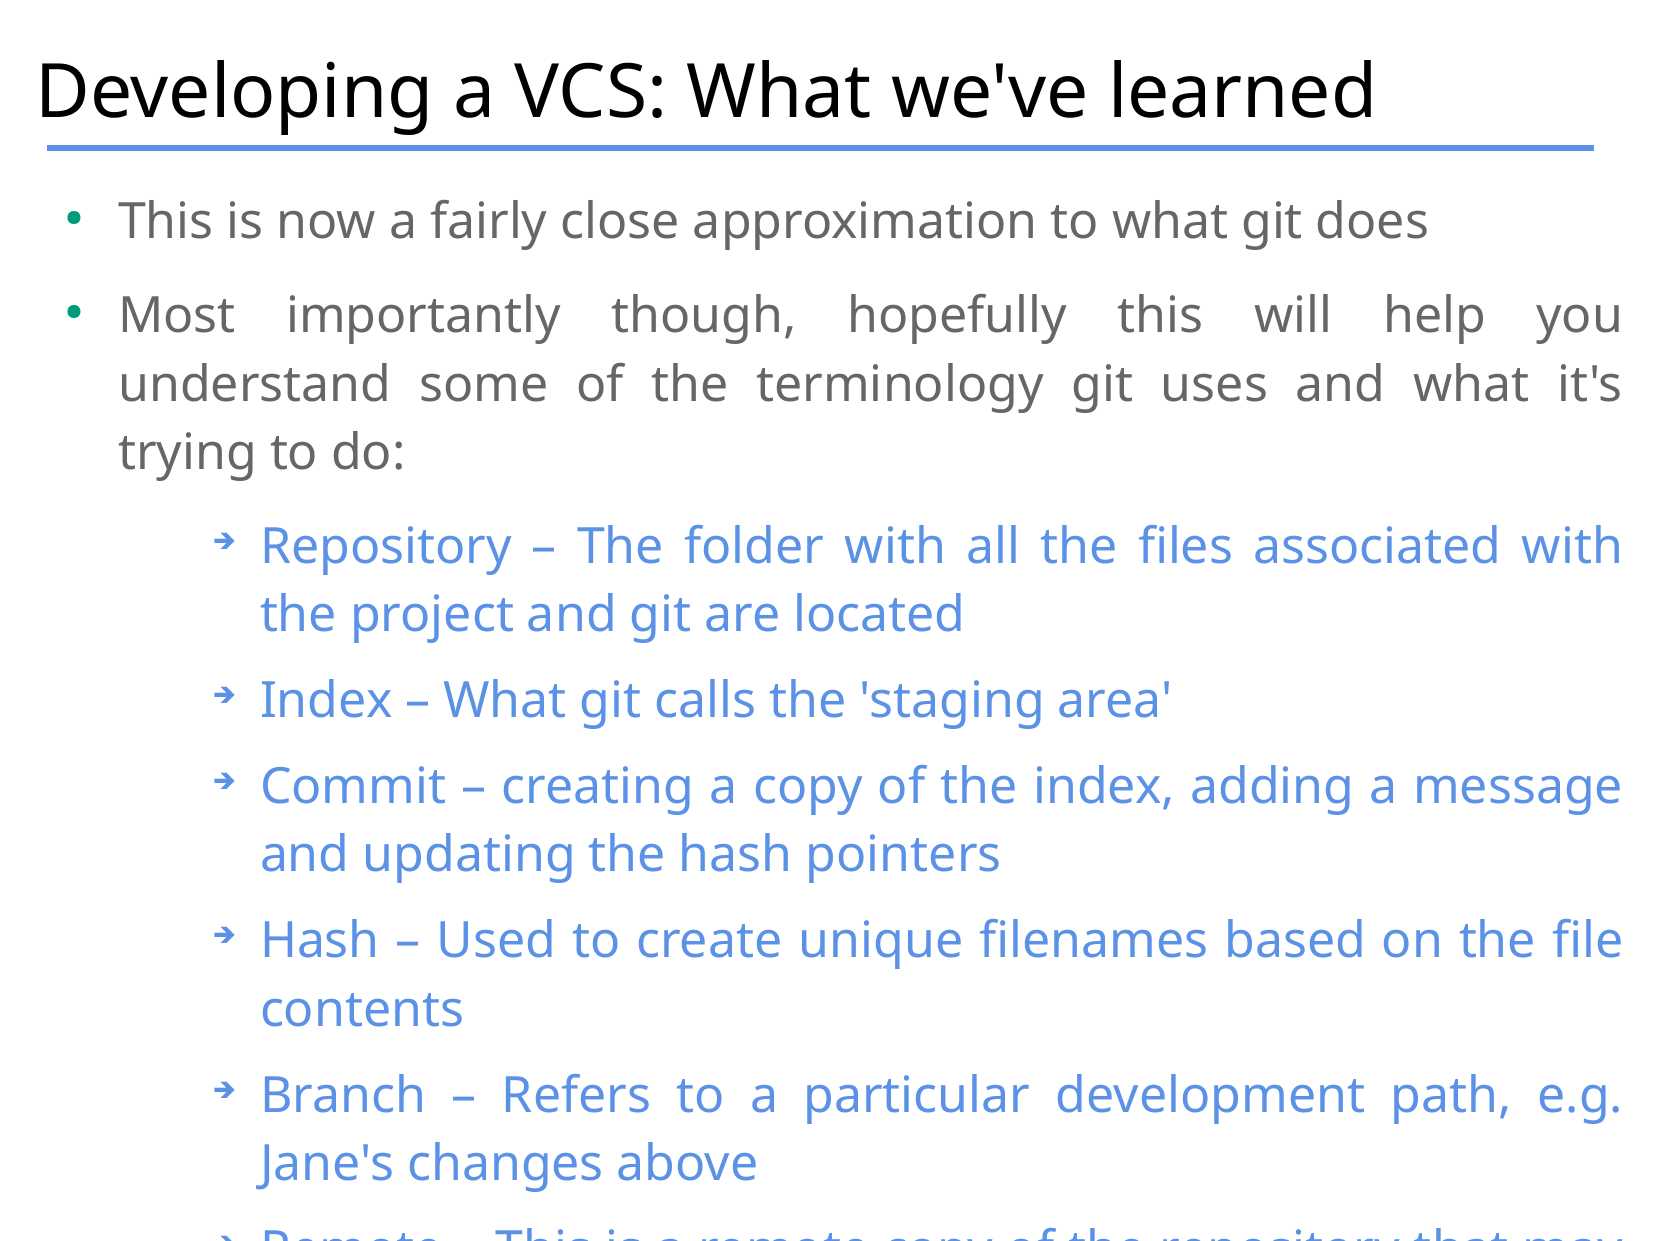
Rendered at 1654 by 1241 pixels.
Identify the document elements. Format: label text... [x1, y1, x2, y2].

title Developing a VCS: What we've learned [35, 4, 1583, 173]
list This is now a fairly close approximation to what git does Most importantly though, hopefully this will help you understand some of the terminology git uses and what it's trying to do: Repository – The folder with all the files associated with the project and git are located Index – What git calls the 'staging area' Commit – creating a copy of the index, adding a message and updating the hash pointers Hash – Used to create unique filenames based on the file contents Branch – Refers to a particular development path, e.g. Jane's changes above Remote – This is a remote copy of the repository that may have different commits to yours, e.g. Jane's copy of the directory HEAD – the hash that points to the last commit of the current branch you're working on, used to compare the index with when committing. [47, 185, 1625, 1241]
